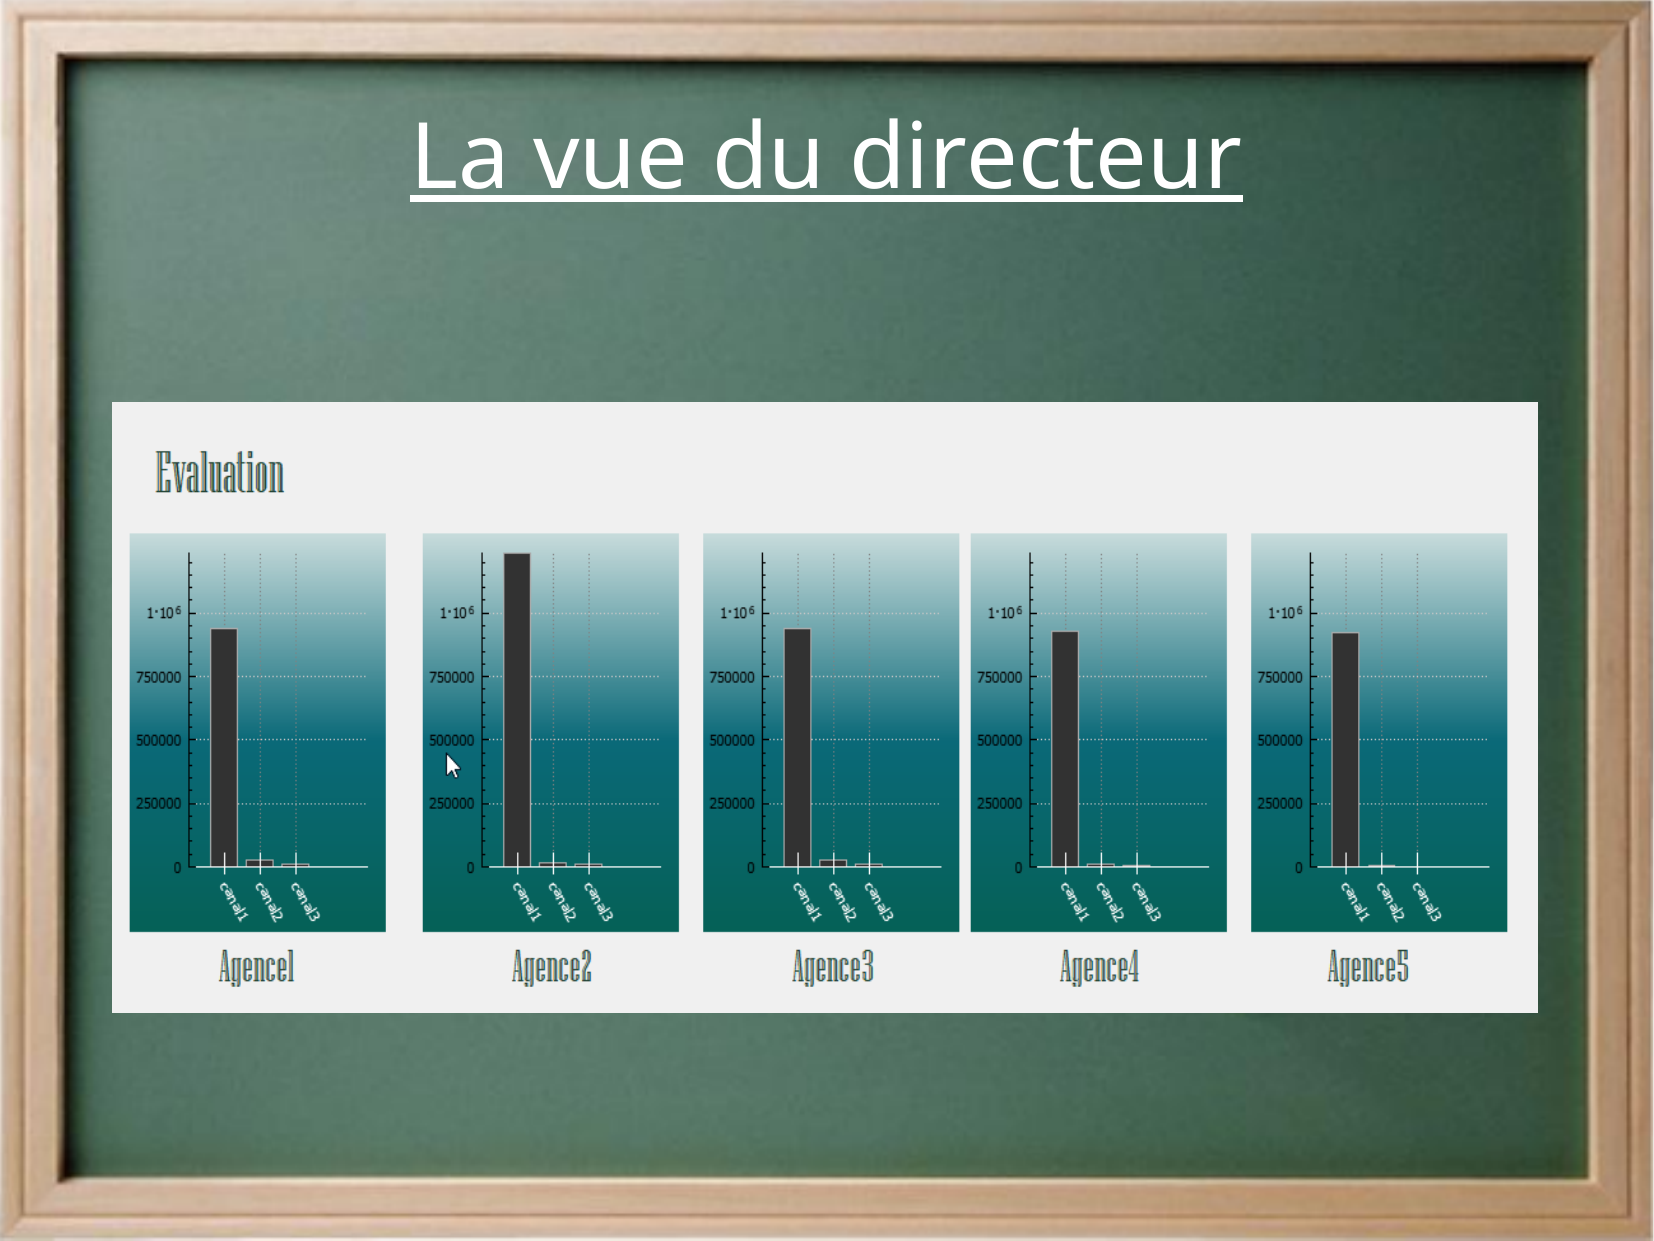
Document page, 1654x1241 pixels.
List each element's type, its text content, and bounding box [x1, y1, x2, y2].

title La vue du directeur [82, 49, 1571, 257]
picture [0, 0, 1654, 1241]
